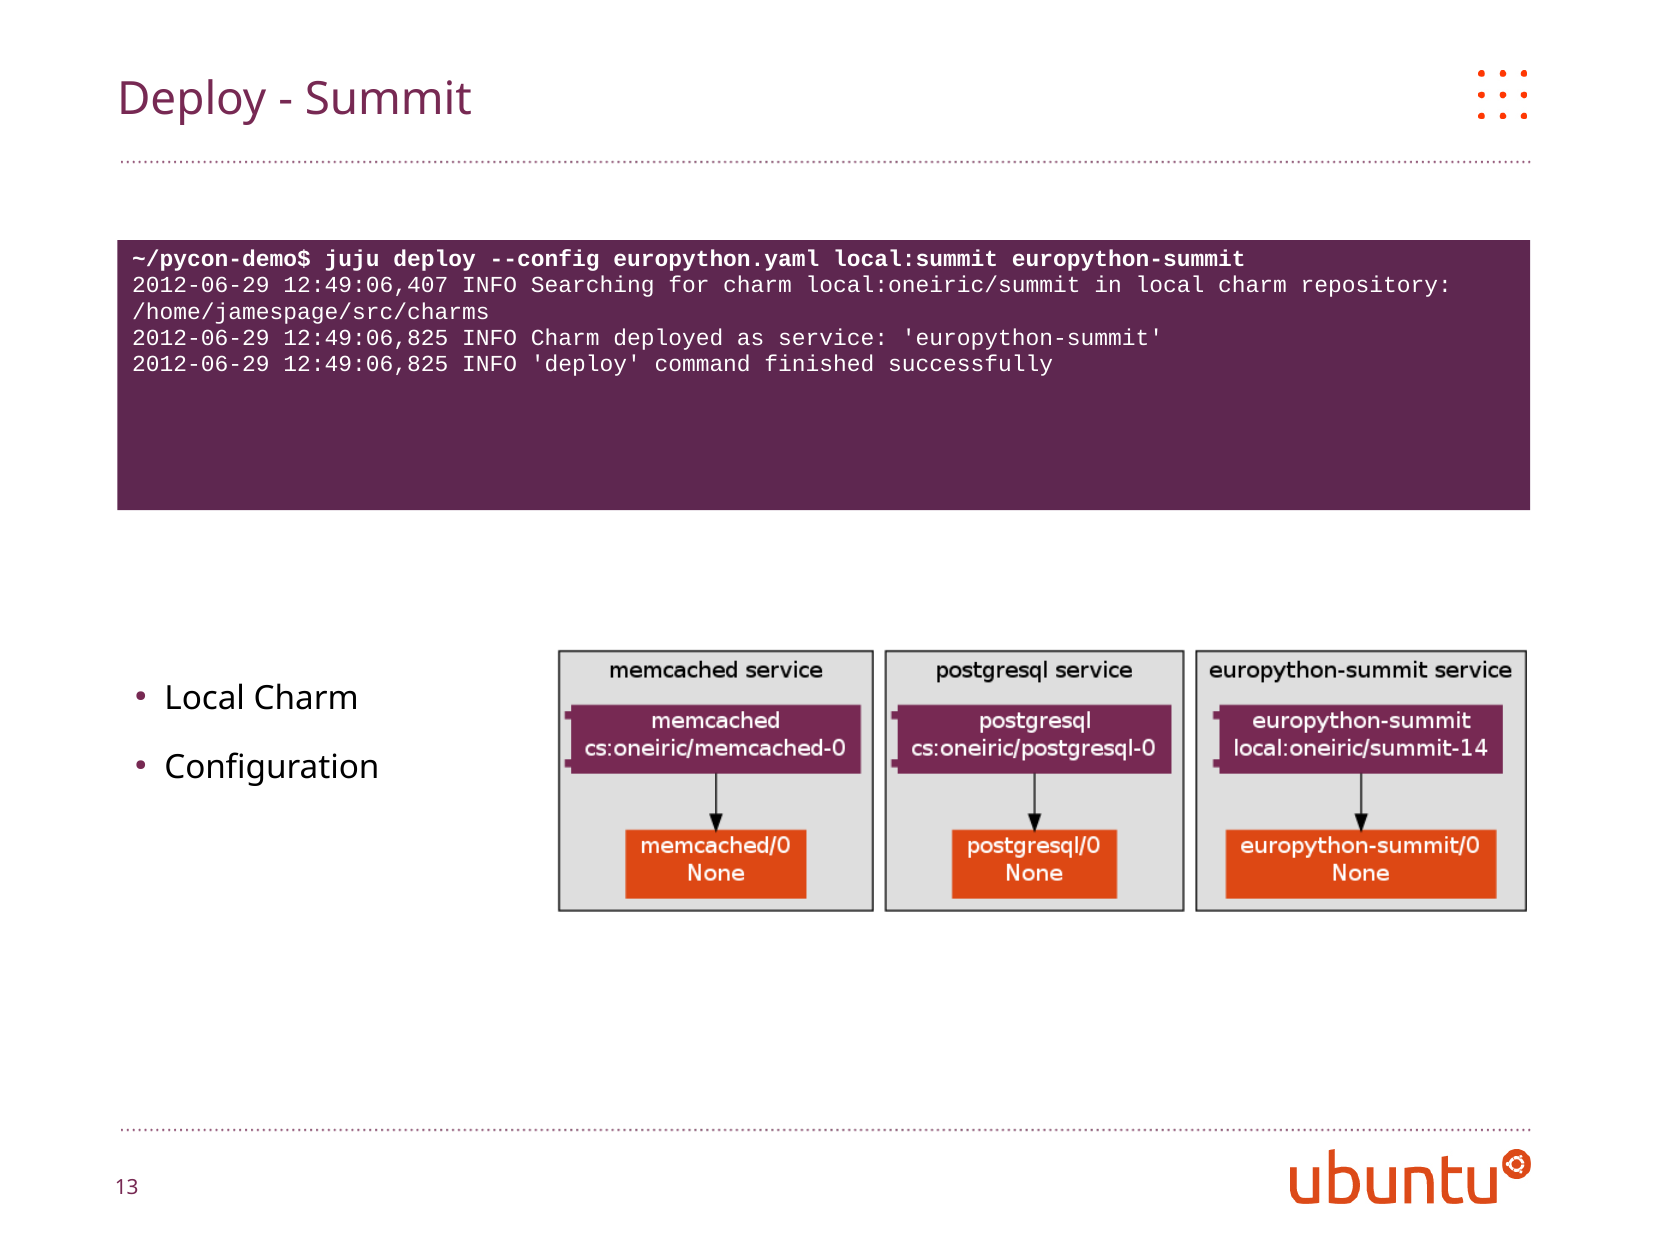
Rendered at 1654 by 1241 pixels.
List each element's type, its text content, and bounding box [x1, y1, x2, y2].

picture [540, 632, 1545, 931]
picture [1290, 1149, 1531, 1204]
text_box Local Charm Configuration [120, 603, 766, 1084]
title Deploy - Summit [117, 71, 1447, 123]
picture [111, 159, 1533, 166]
picture [1478, 70, 1527, 119]
text_box ~/pycon-demo$ juju deploy --config europython.yaml local:summit europython-summit 2012-06-29 12:49:06,407 INFO Searching for charm local:oneiric/summit in local charm repository: /home/jamespage/src/charms 2012-06-29 12:49:06,825 INFO Charm deployed as service: 'europython-summit' 2012-06-29 12:49:06,825 INFO 'deploy' command finished successfully [117, 240, 1531, 511]
picture [111, 1127, 1533, 1134]
